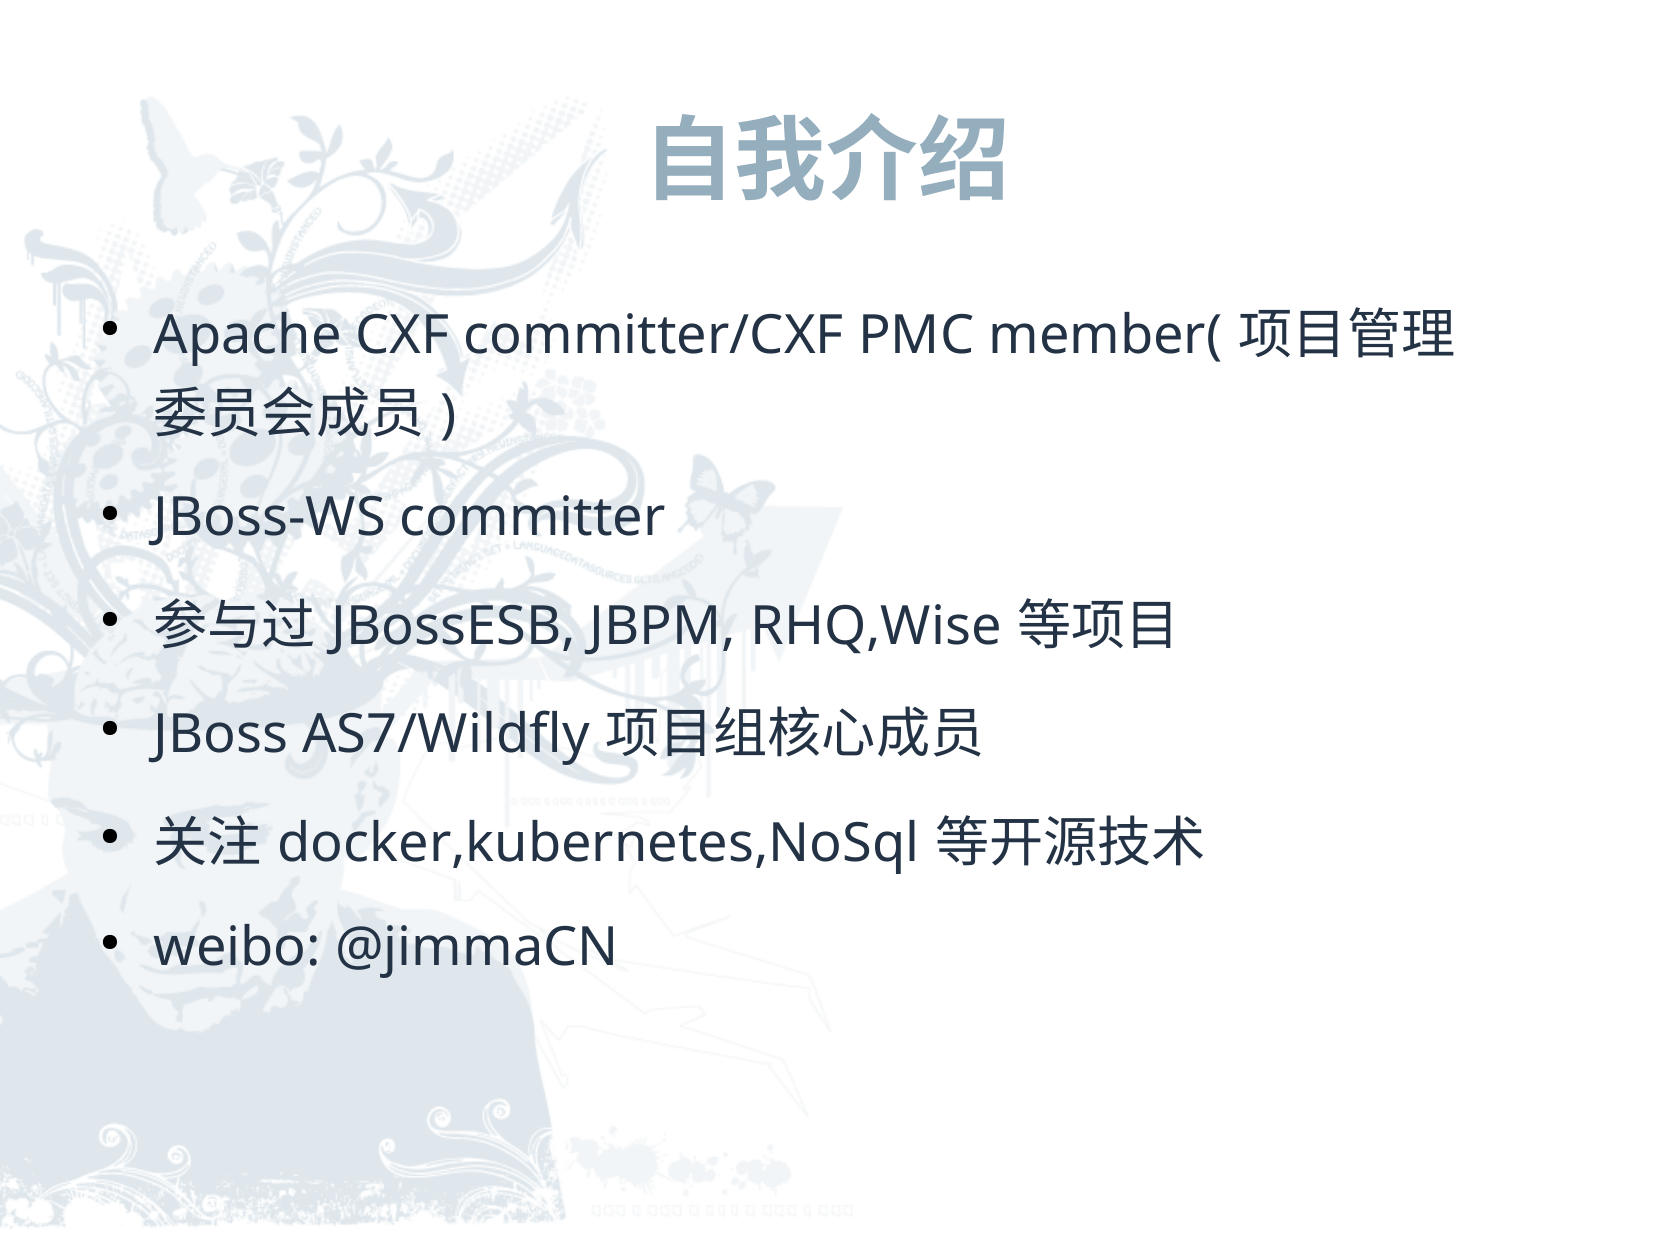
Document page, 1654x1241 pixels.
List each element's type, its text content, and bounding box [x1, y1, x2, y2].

picture [0, 0, 1654, 1241]
list Apache CXF committer/CXF PMC member(项目管理委员会成员) JBoss-WS committer 参与过JBossESB, JBPM, RHQ,Wise等项目 JBoss AS7/Wildfly项目组核心成员 关注docker,kubernetes,NoSql等开源技术 weibo: @jimmaCN [82, 290, 1501, 1062]
title 自我介绍 [82, 49, 1571, 257]
